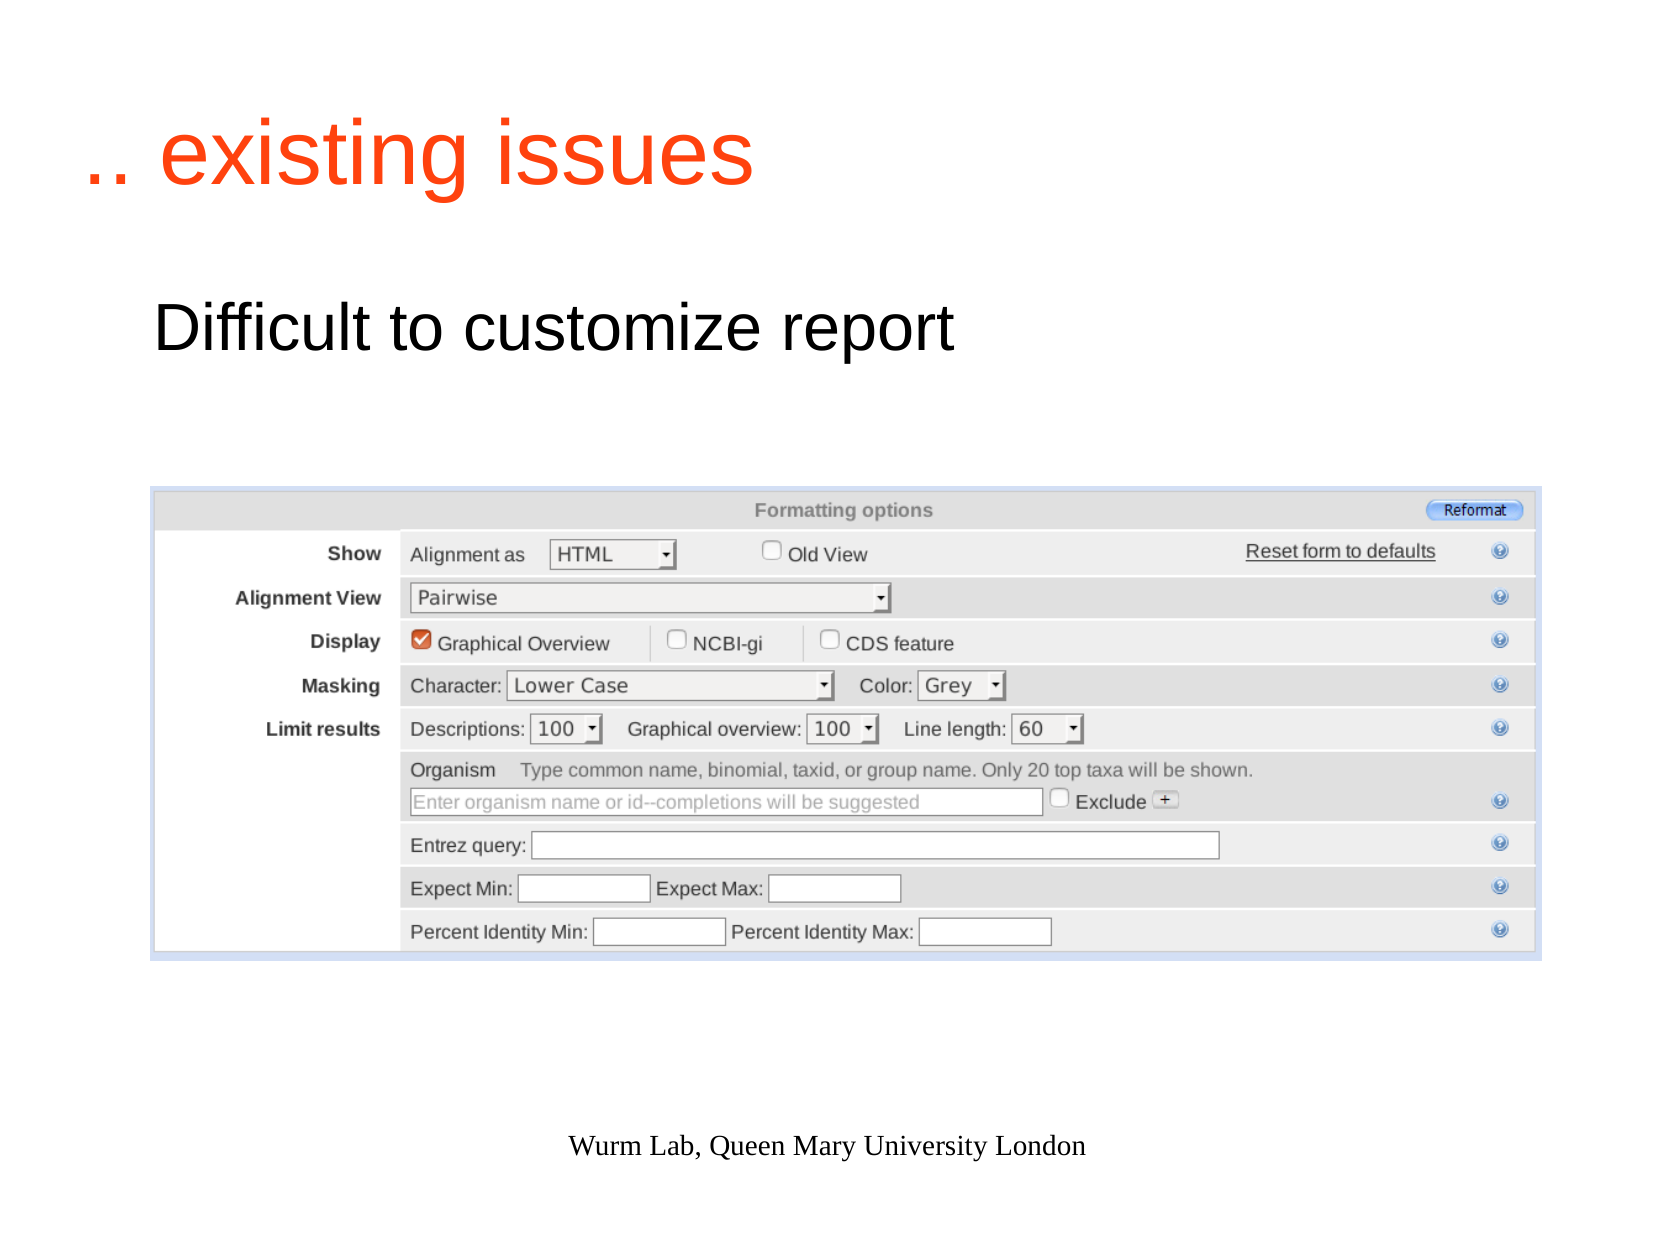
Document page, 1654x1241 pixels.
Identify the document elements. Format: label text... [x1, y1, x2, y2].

list Difficult to customize report [82, 290, 1571, 1010]
picture [150, 486, 1542, 961]
title .. existing issues [82, 49, 1571, 257]
